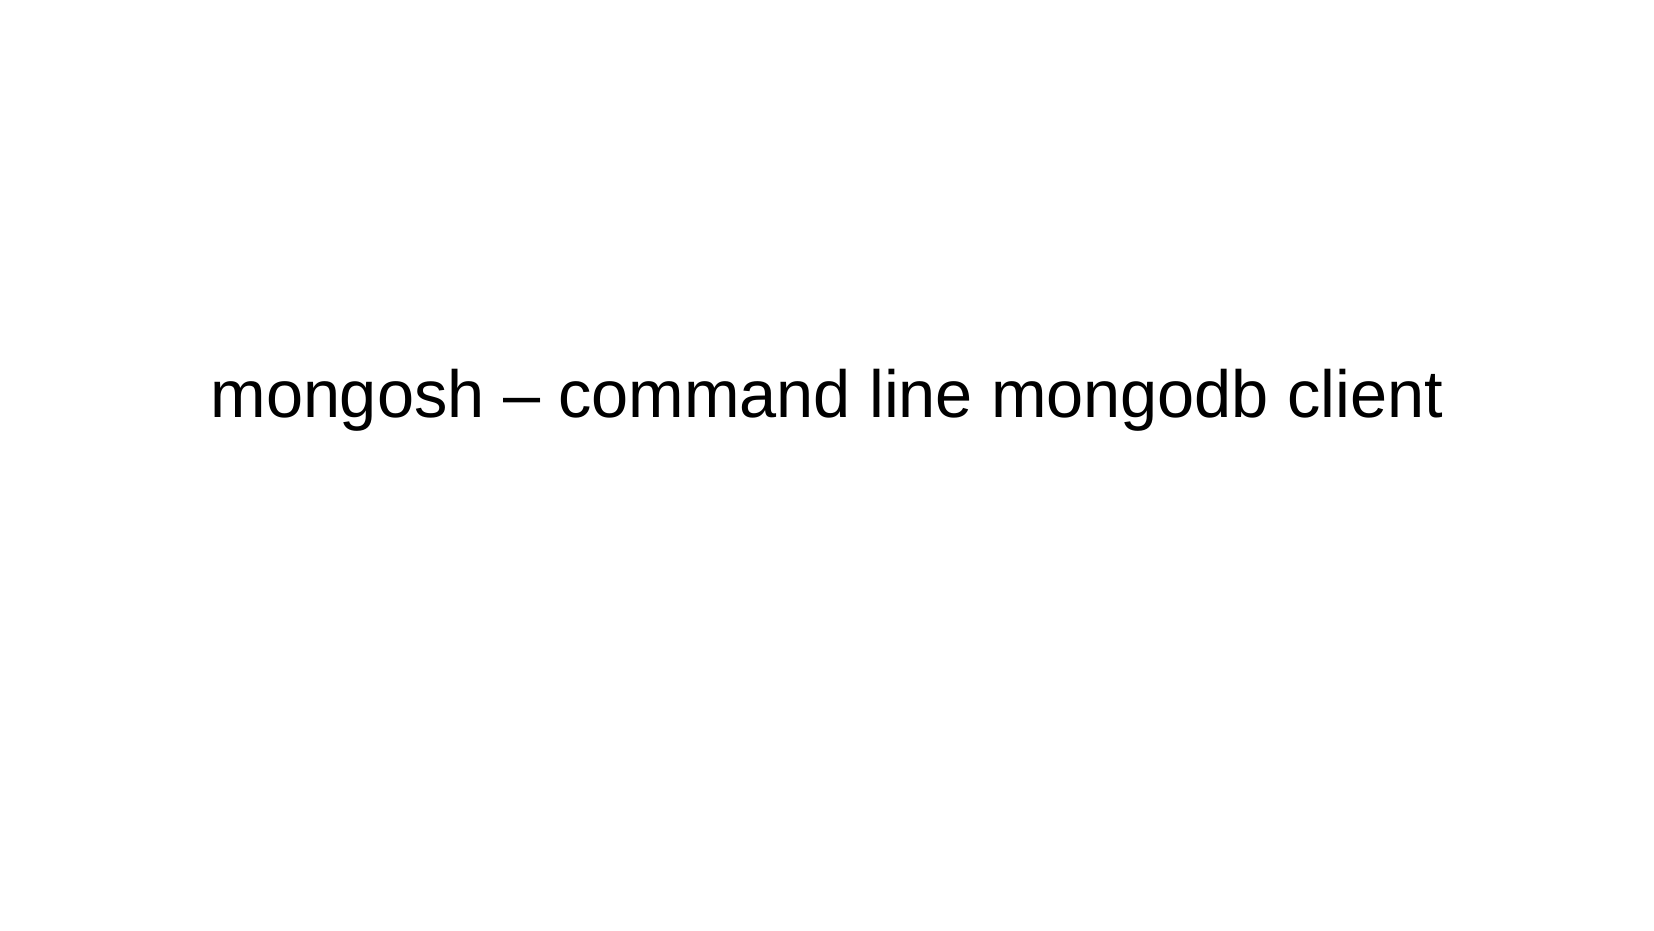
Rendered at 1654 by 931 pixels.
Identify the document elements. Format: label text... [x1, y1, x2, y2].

subtitle mongosh – command line mongodb client [82, 75, 1571, 863]
